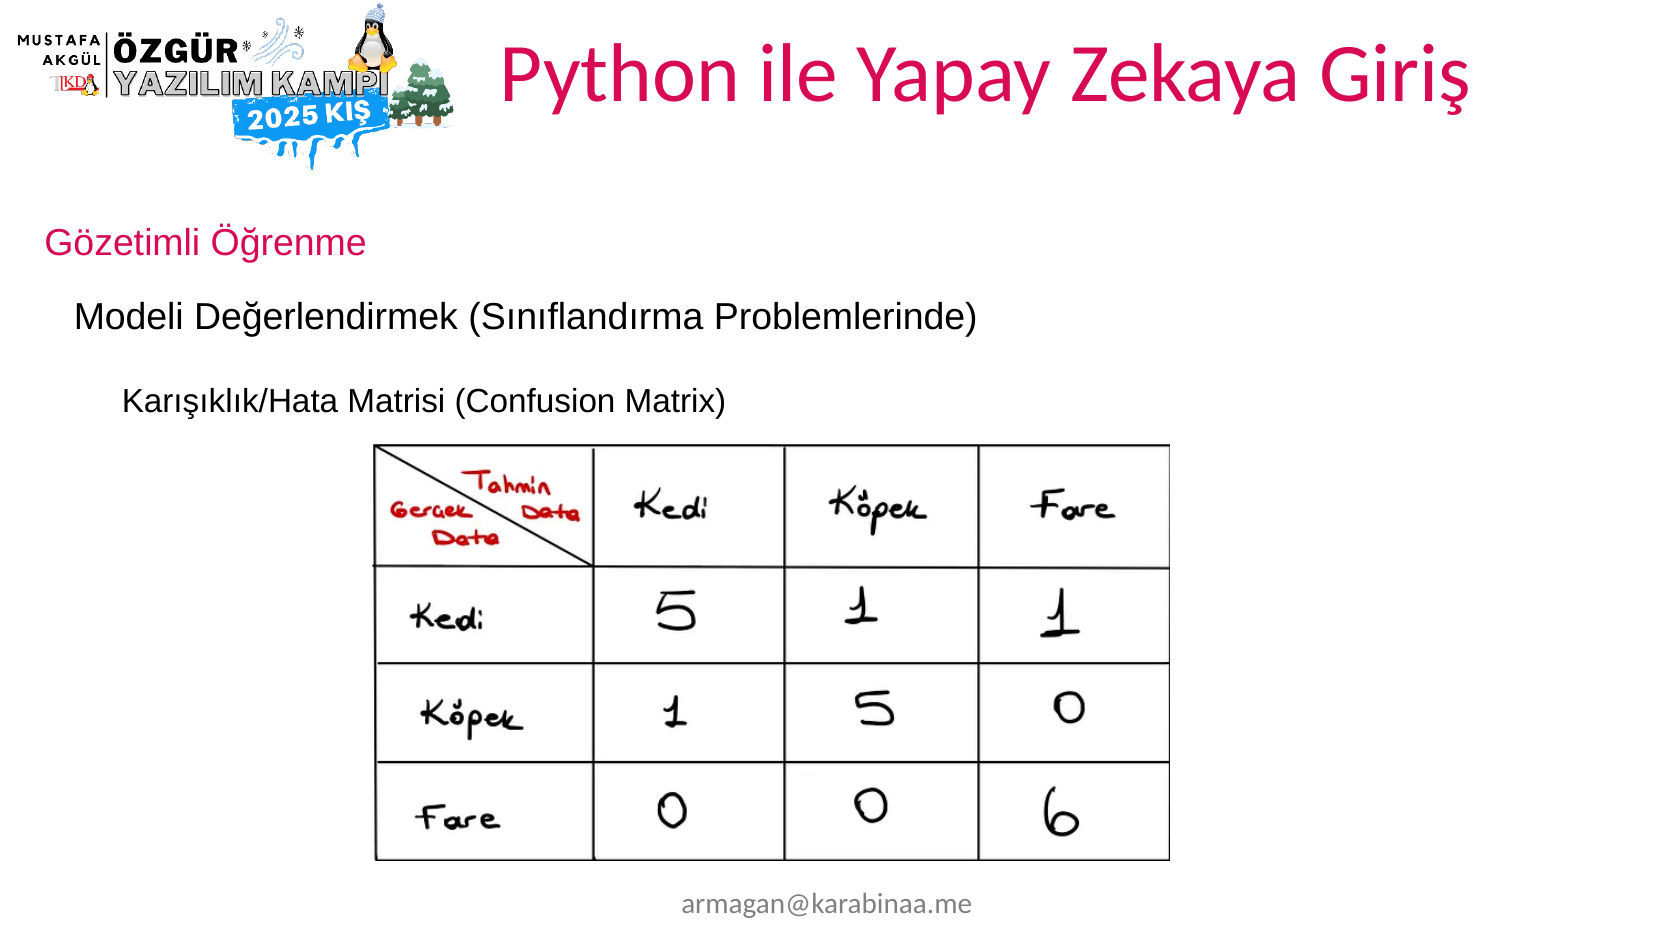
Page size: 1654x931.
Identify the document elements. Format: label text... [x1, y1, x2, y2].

text_box Gözetimli Öğrenme [29, 213, 854, 271]
text_box Karışıklık/Hata Matrisi (Confusion Matrix) [107, 375, 916, 502]
text_box armagan@karabinaa.me [0, 877, 1654, 928]
text_box Modeli Değerlendirmek (Sınıflandırma Problemlerinde) [59, 288, 1241, 387]
text_box Python ile Yapay Zekaya Giriş [484, 10, 1654, 126]
picture [372, 442, 1170, 861]
picture [0, 0, 463, 177]
